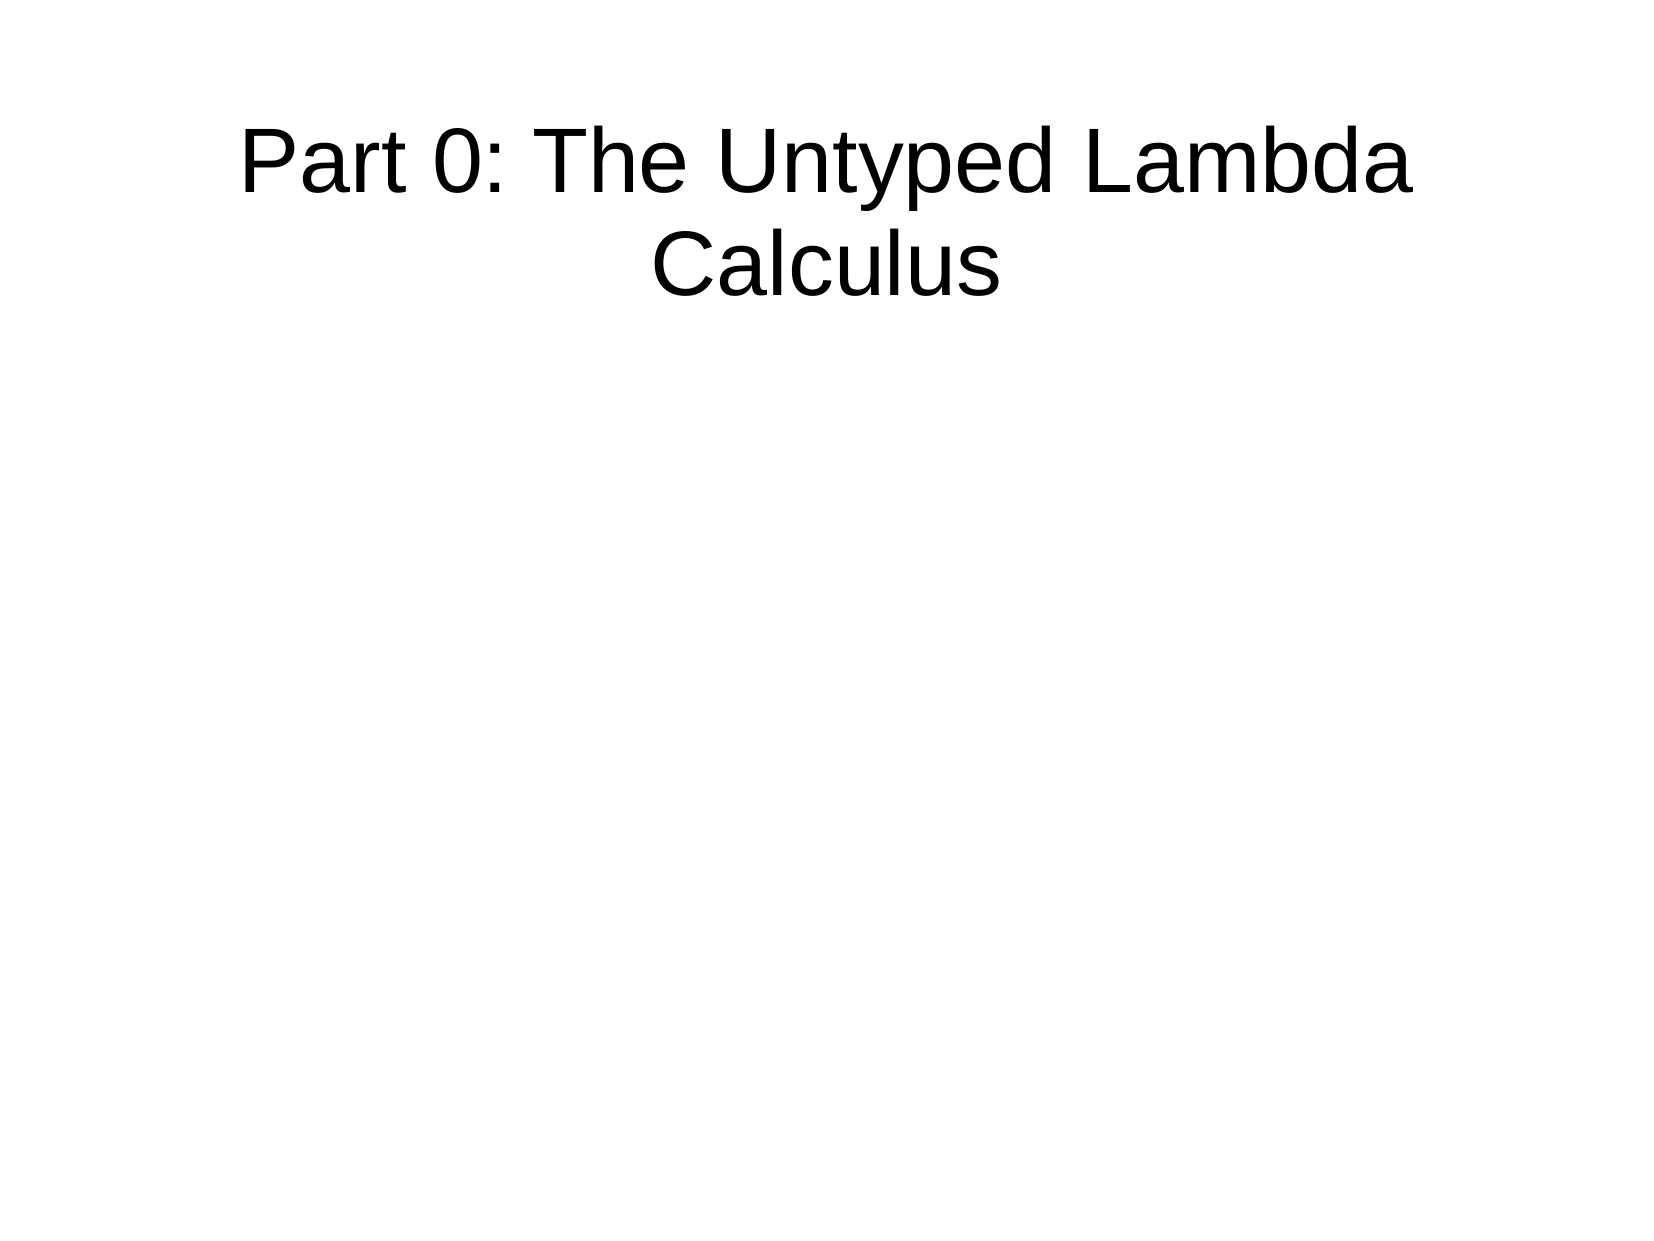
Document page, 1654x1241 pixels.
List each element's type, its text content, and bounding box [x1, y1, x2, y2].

title Part 0: The Untyped Lambda Calculus [82, 49, 1571, 376]
